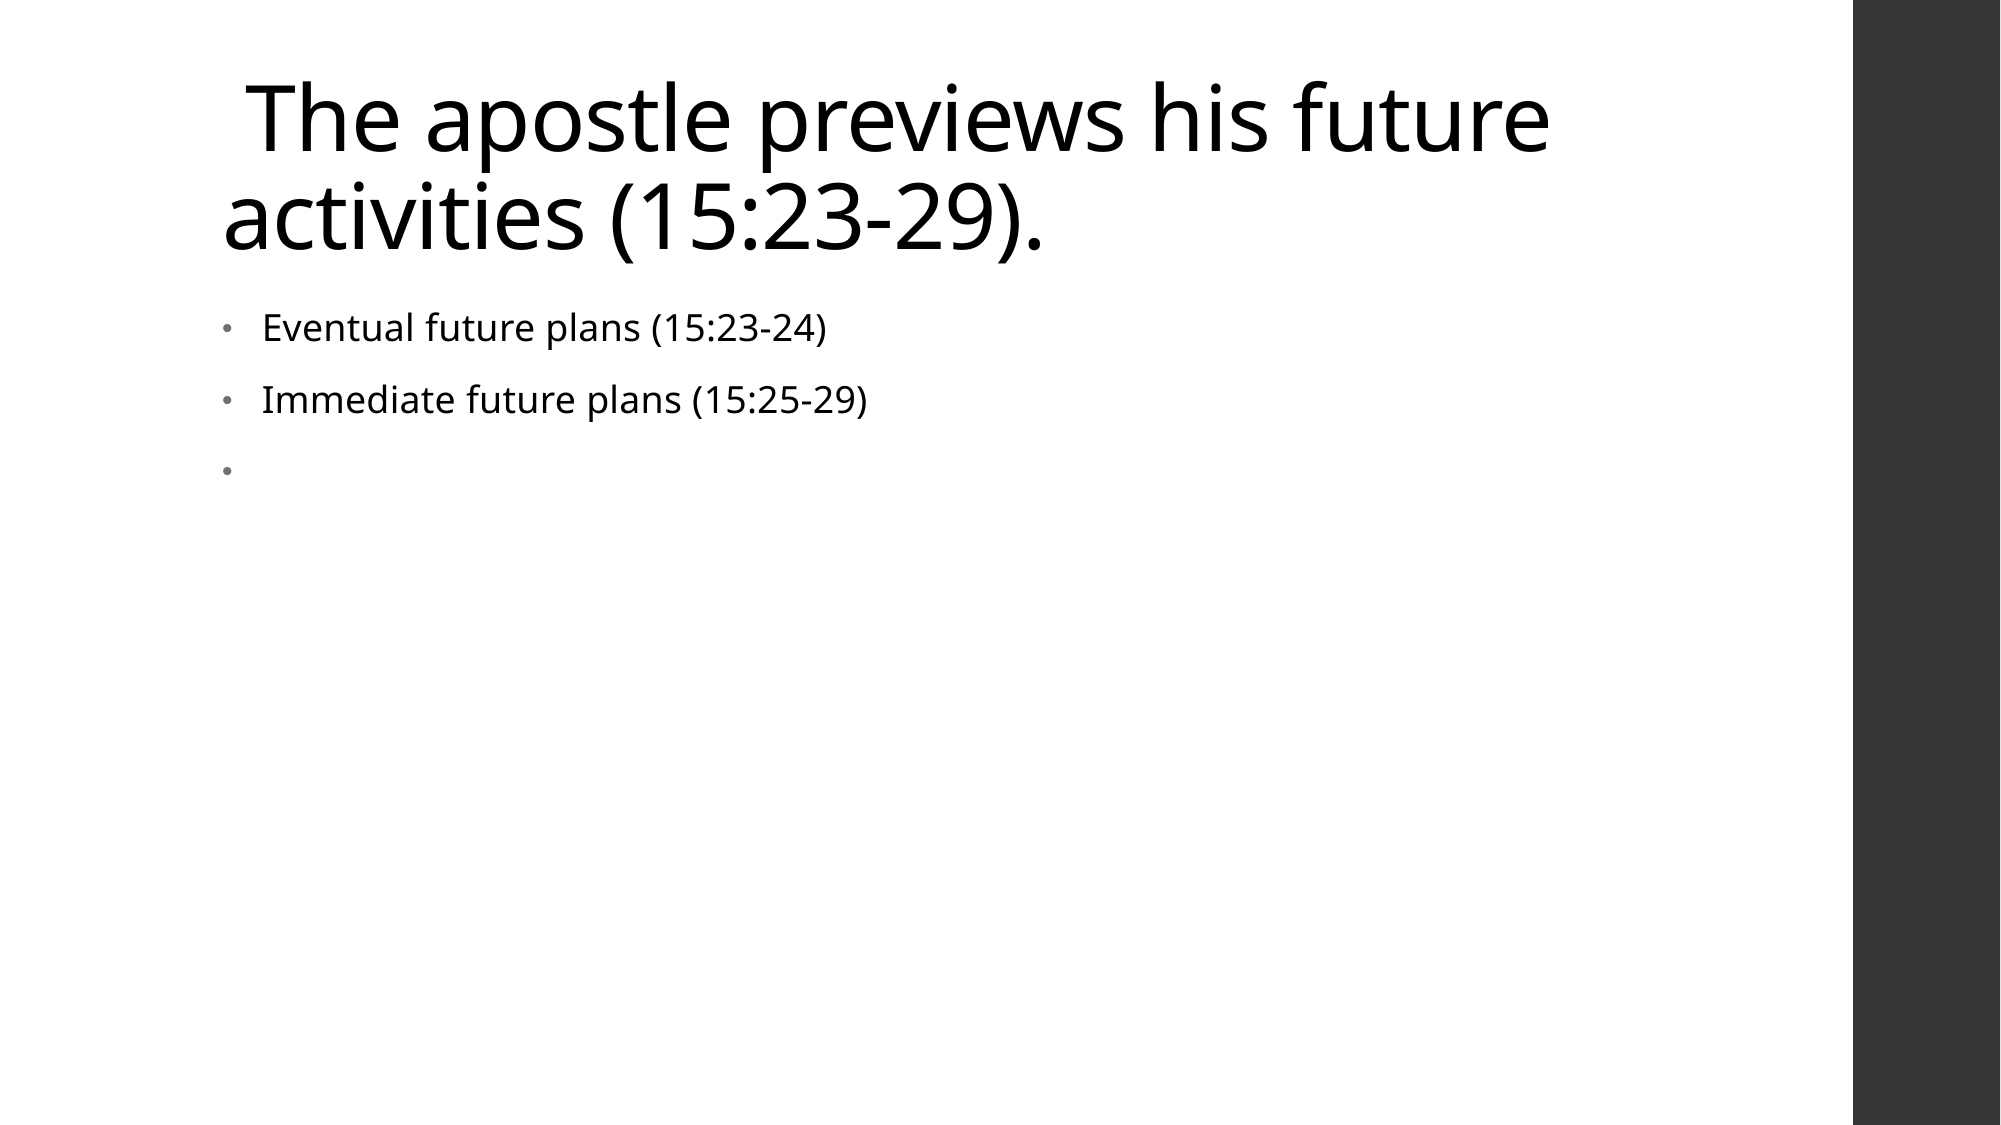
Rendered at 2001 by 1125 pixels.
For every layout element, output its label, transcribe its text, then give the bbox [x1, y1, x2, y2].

title The apostle previews his future activities (15:23-29). [206, 60, 1797, 278]
list Eventual future plans (15:23-24) Immediate future plans (15:25-29) [206, 299, 1617, 1014]
